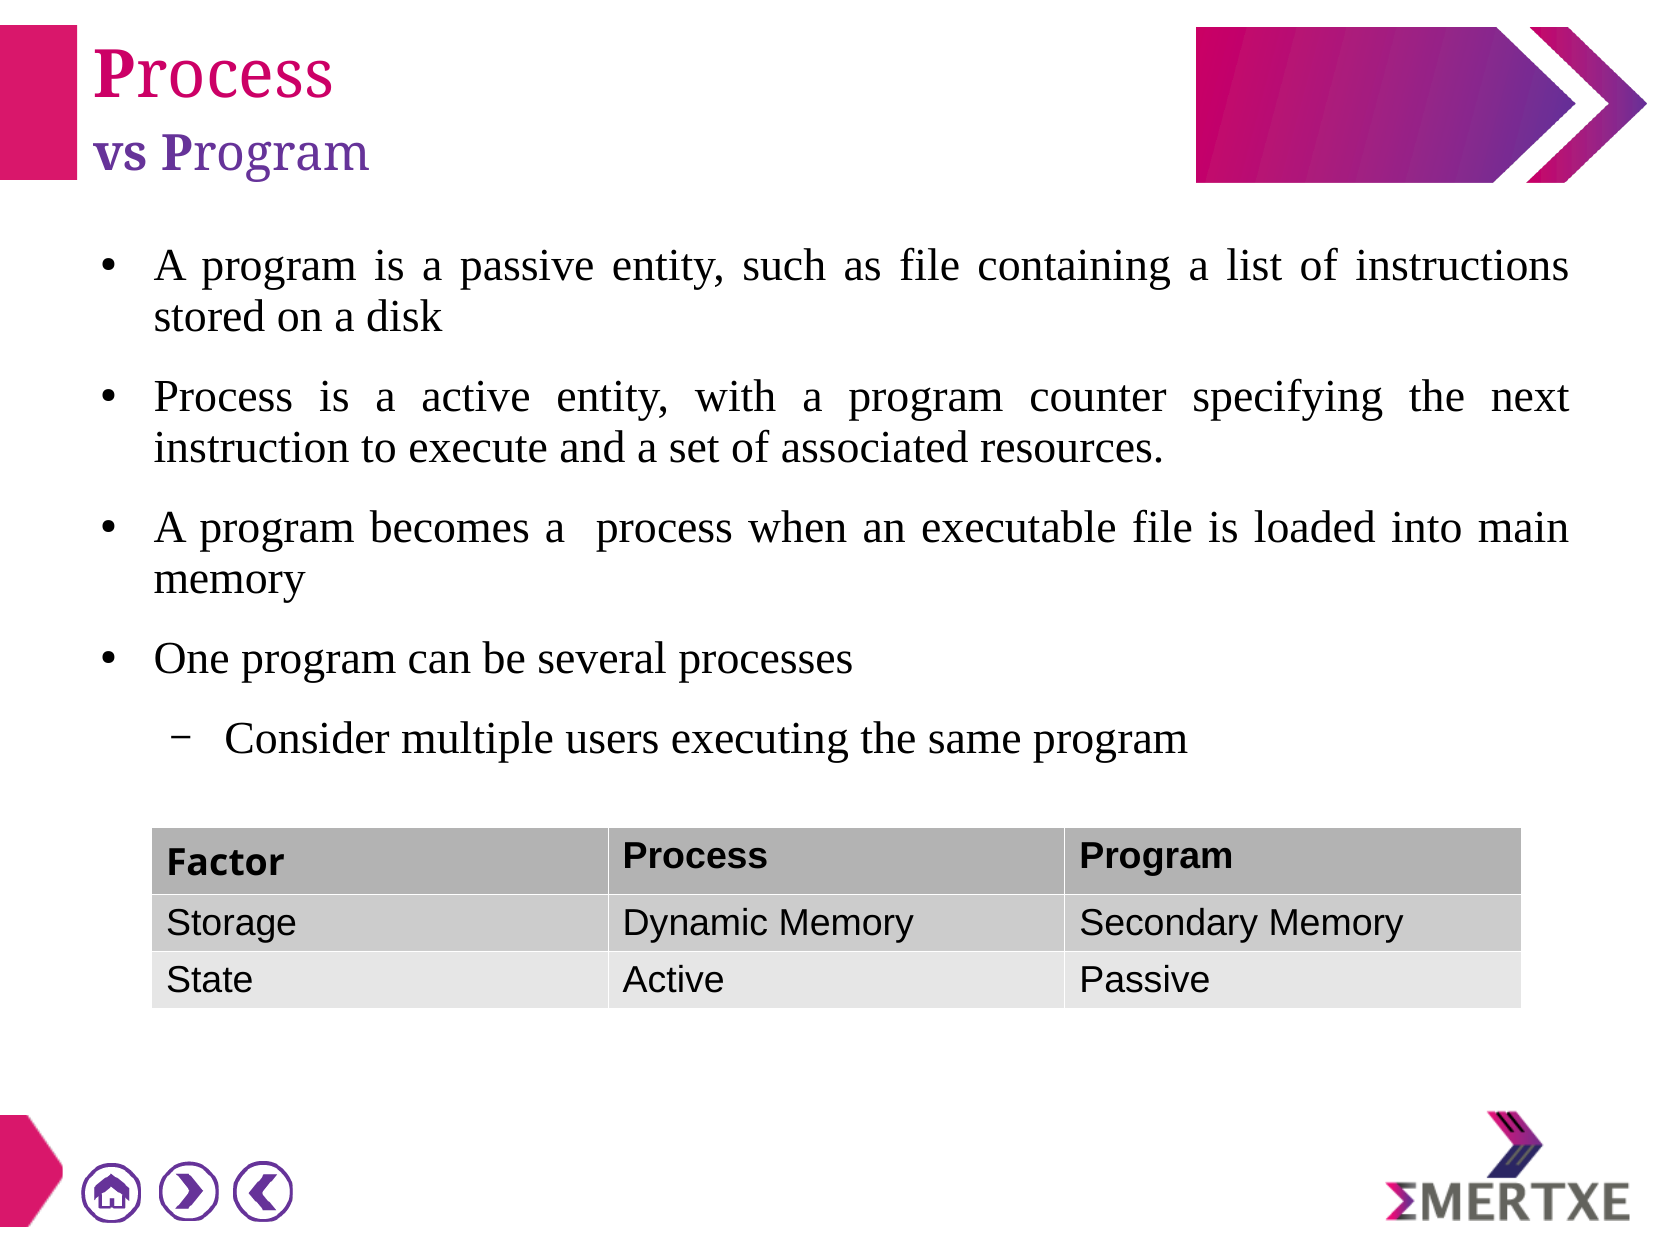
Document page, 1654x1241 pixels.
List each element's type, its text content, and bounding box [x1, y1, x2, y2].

table_cell Passive [1065, 952, 1521, 1008]
table_cell Secondary Memory [1065, 895, 1521, 951]
list A program is a passive entity, such as file containing a list of instructions stored on a disk Process is a active entity, with a program counter specifying the next instruction to execute and a set of associated resources. A program becomes a process when an executable file is loaded into main memory One program can be several processes Consider multiple users executing the same program [82, 240, 1571, 1081]
picture [1571, 27, 1647, 183]
picture [159, 1161, 219, 1222]
table_cell Storage [152, 895, 608, 951]
table_header Process [609, 828, 1064, 894]
picture [1385, 1107, 1631, 1221]
title Process vs Program [93, 2, 1571, 210]
table_header Factor [152, 828, 608, 894]
table_cell Active [609, 952, 1064, 1008]
picture [81, 1163, 141, 1223]
table_cell Dynamic Memory [609, 895, 1064, 951]
table_header Program [1065, 828, 1521, 894]
picture [233, 1161, 293, 1222]
table_cell State [152, 952, 608, 1008]
